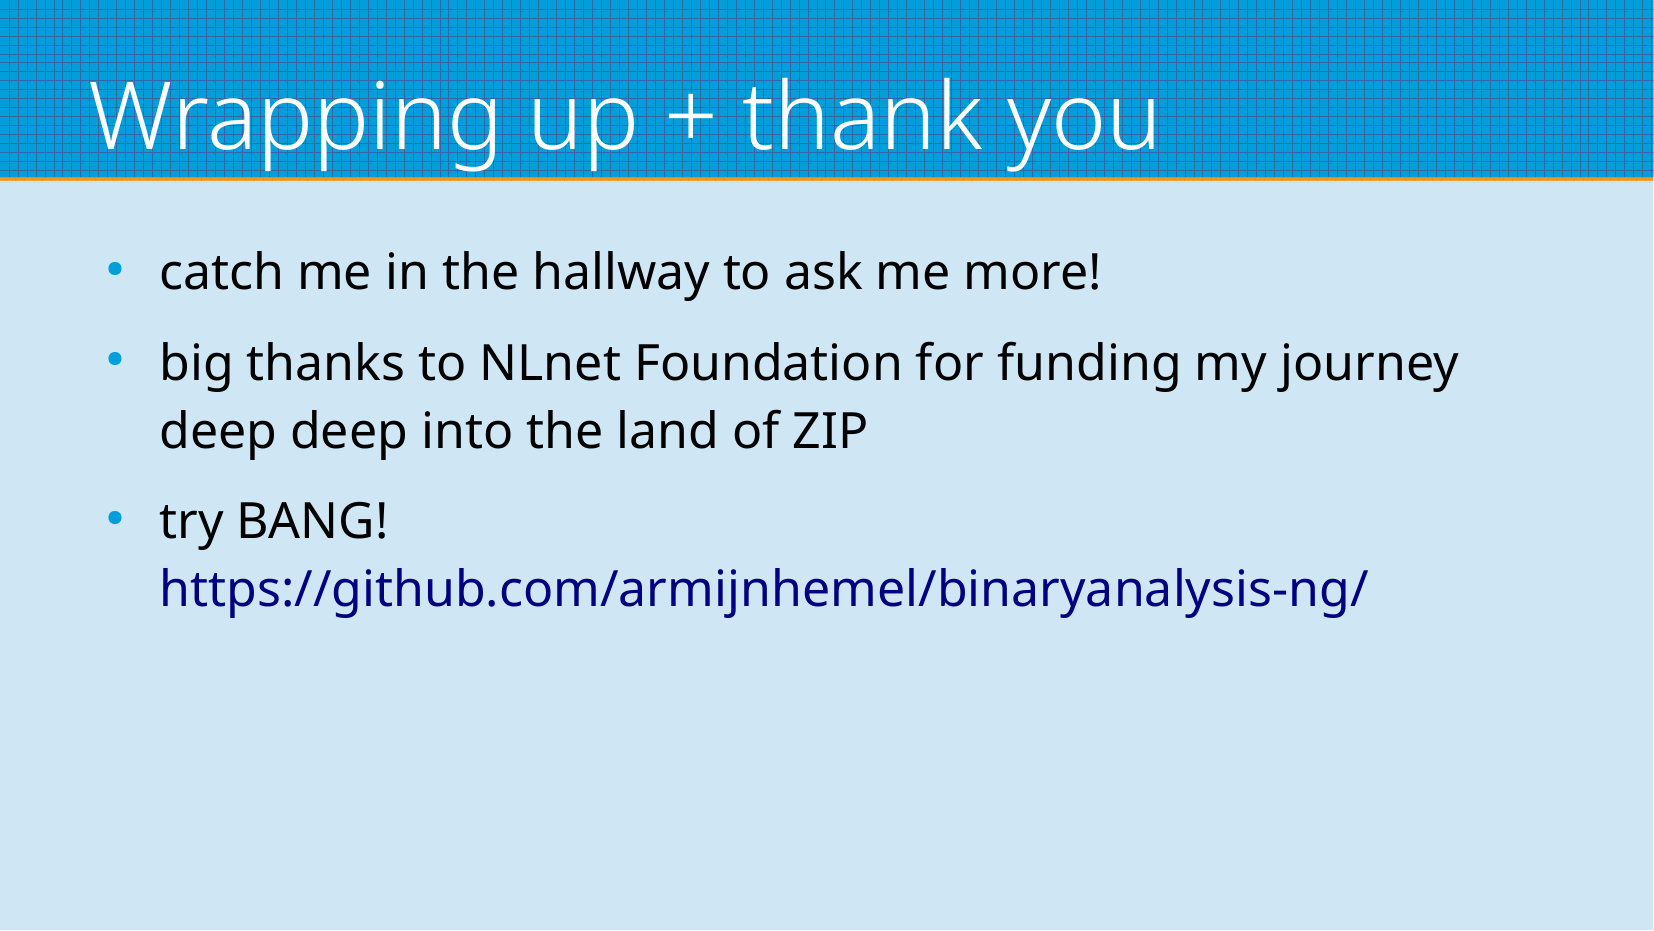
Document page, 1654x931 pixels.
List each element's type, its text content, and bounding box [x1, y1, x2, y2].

title Wrapping up + thank you [88, 14, 1565, 178]
list catch me in the hallway to ask me more! big thanks to NLnet Foundation for funding my journey deep deep into the land of ZIP try BANG! https://github.com/armijnhemel/binaryanalysis-ng/ [88, 236, 1565, 813]
